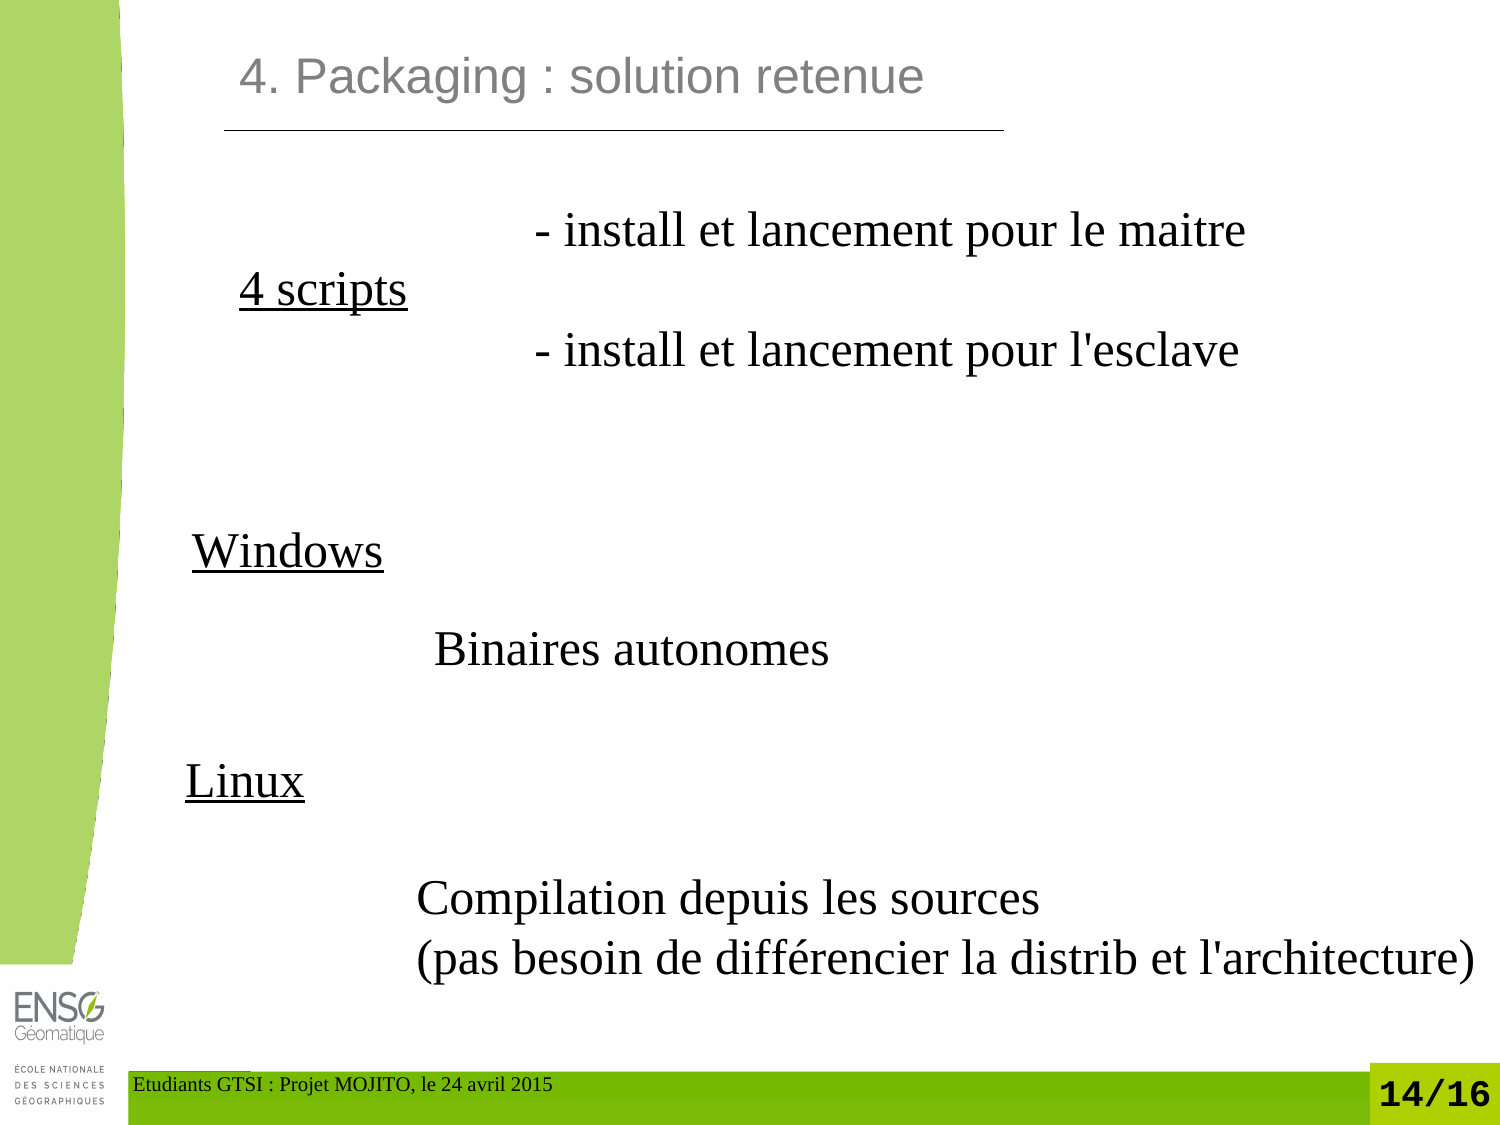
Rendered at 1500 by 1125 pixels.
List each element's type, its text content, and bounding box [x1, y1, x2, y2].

picture [0, 0, 1500, 1125]
text_box Compilation depuis les sources (pas besoin de différencier la distrib et l'architecture) [401, 857, 1491, 993]
text_box Binaires autonomes [419, 608, 846, 684]
text_box - install et lancement pour le maitre - install et lancement pour l'esclave [519, 188, 1263, 384]
title 4. Packaging : solution retenue [224, 4, 1371, 142]
text_box 4 scripts [224, 248, 423, 323]
text_box Linux [170, 740, 390, 815]
text_box Windows [177, 509, 397, 585]
